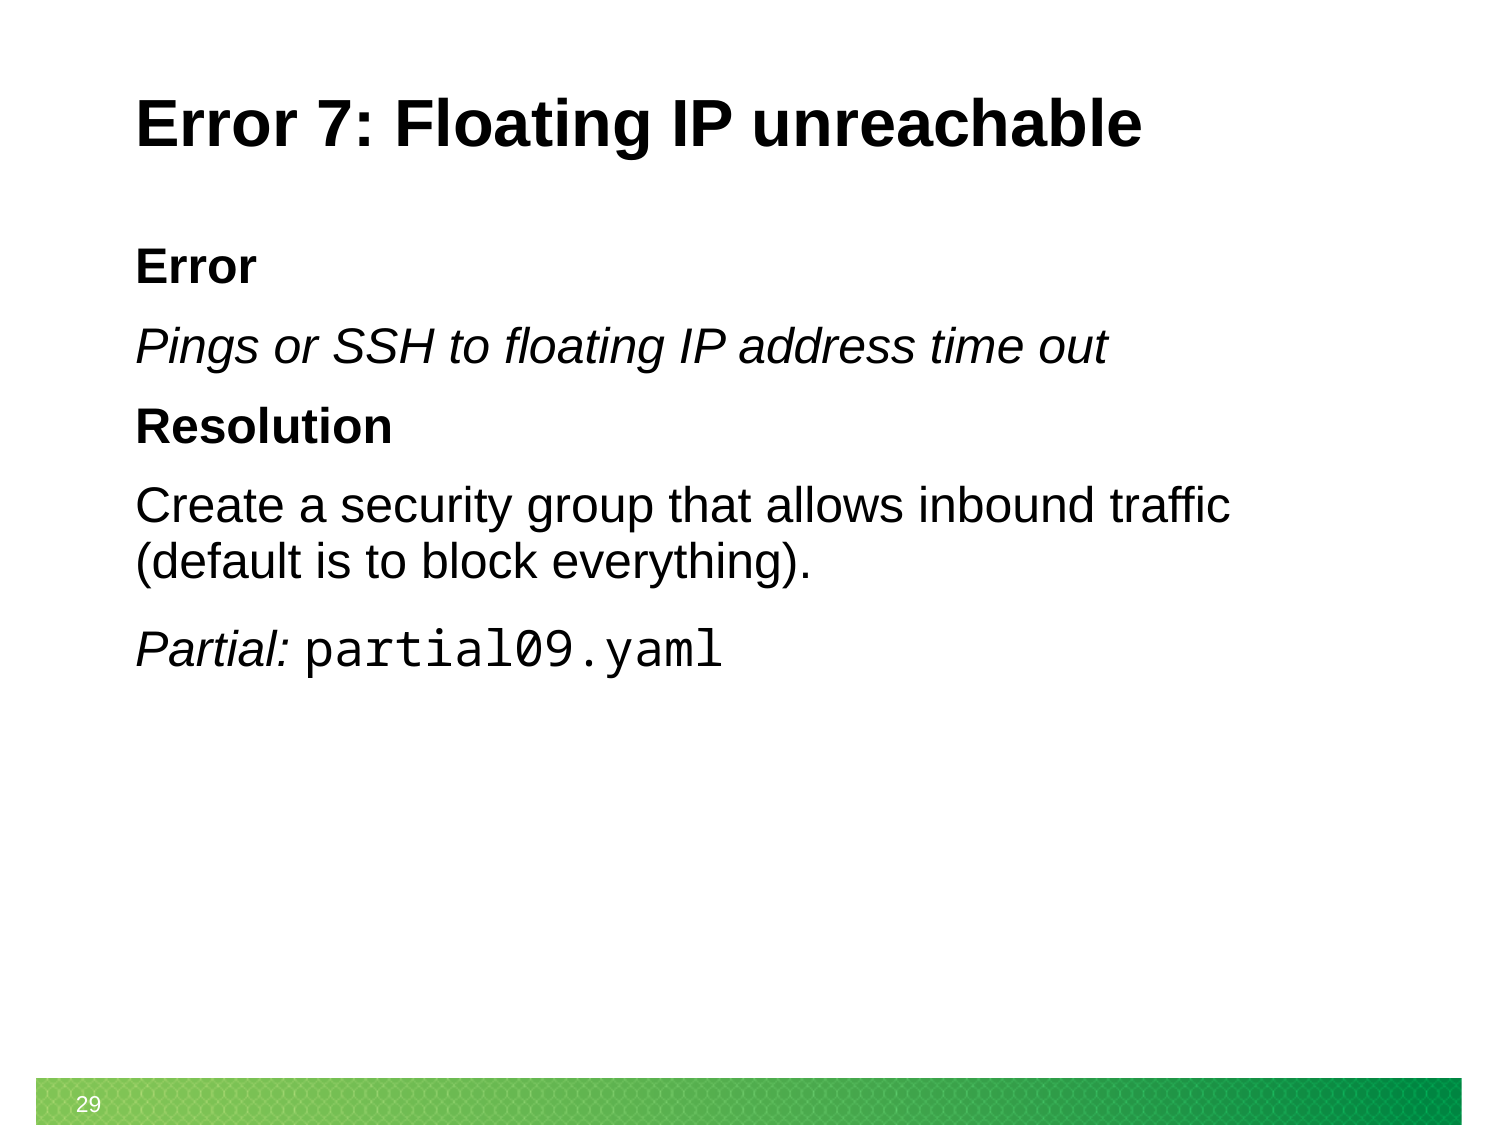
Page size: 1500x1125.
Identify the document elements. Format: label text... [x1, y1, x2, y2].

title Error 7: Floating IP unreachable [135, 41, 1372, 204]
list Error Pings or SSH to floating IP address time out Resolution Create a security group that allows inbound traffic (default is to block everything). Partial: partial09.yaml [135, 238, 1372, 892]
picture [36, 1078, 1462, 1125]
